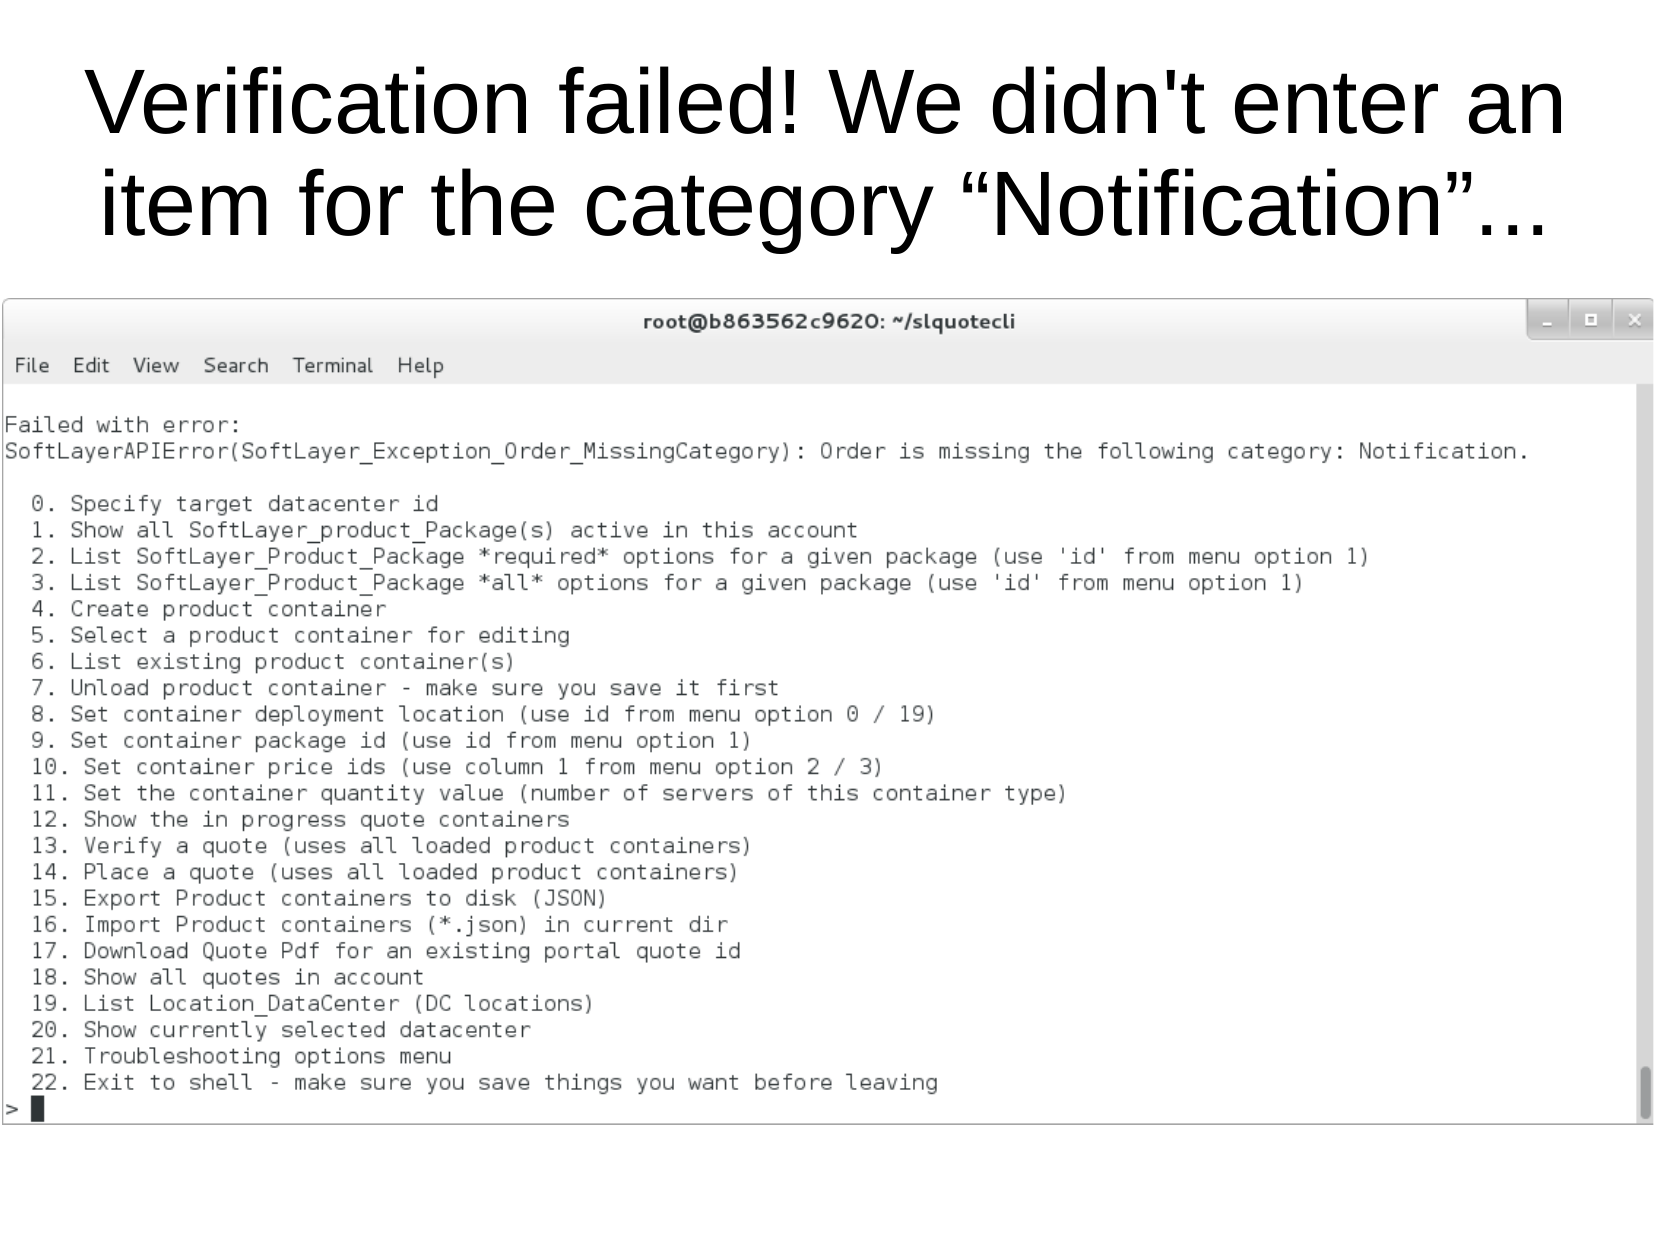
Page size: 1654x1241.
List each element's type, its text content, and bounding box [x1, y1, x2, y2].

title Verification failed! We didn't enter an item for the category “Notification”... [82, 49, 1571, 257]
picture [2, 298, 1654, 1126]
